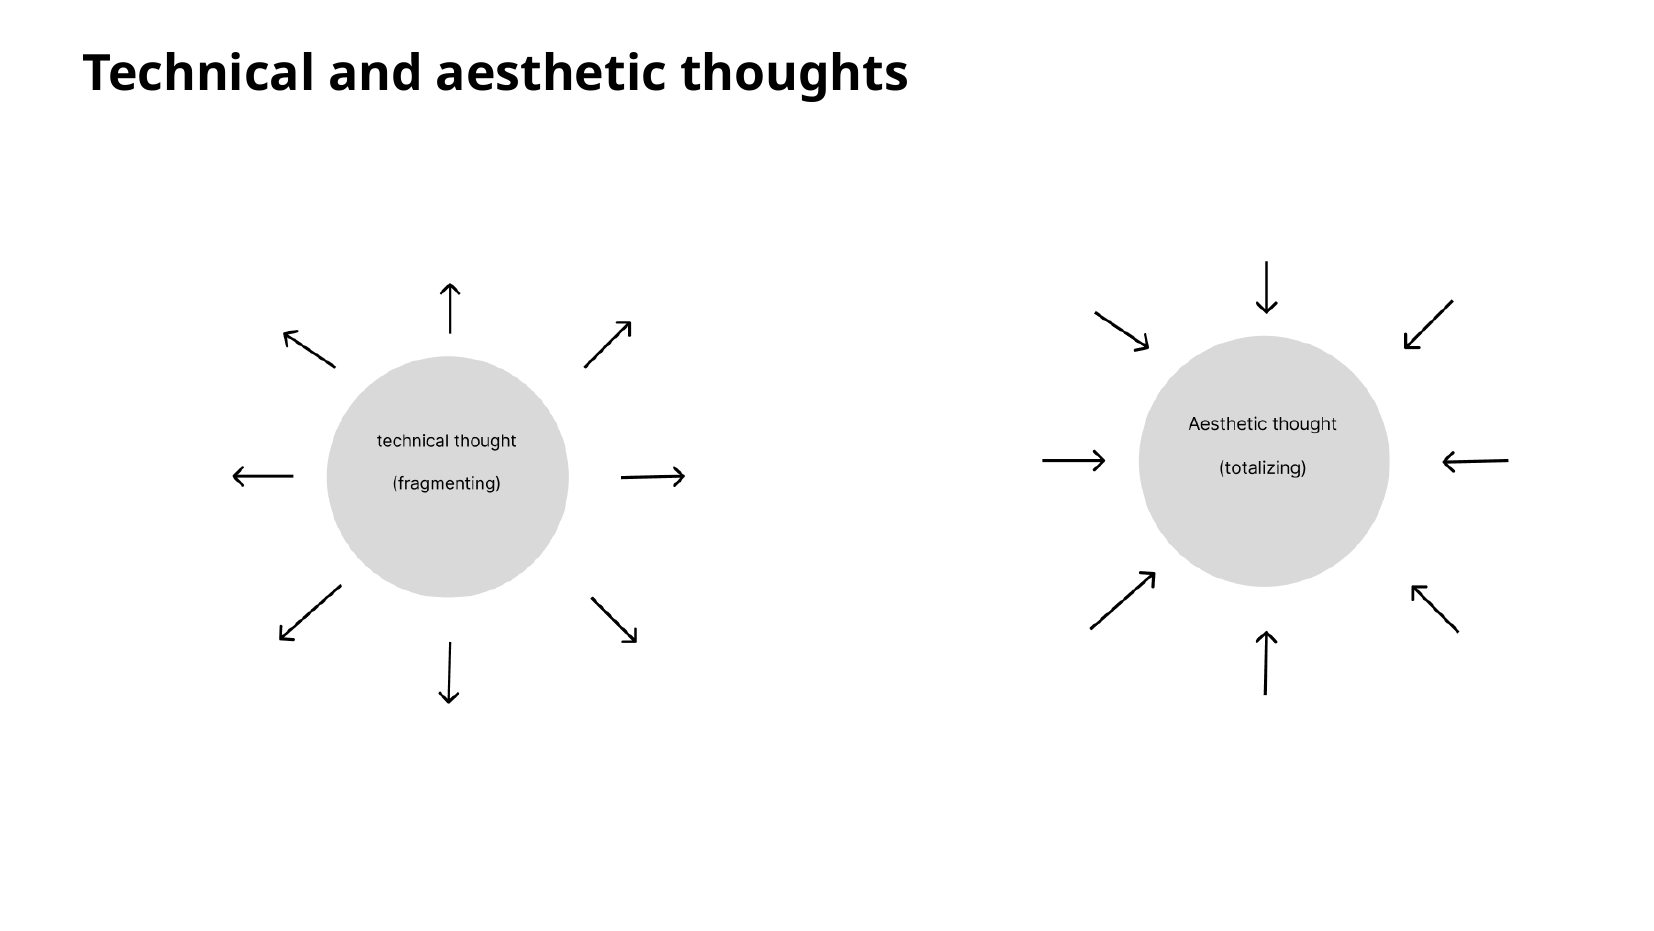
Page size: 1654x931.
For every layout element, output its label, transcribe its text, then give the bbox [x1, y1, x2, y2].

picture [187, 262, 712, 727]
picture [1012, 231, 1556, 713]
title Technical and aesthetic thoughts [82, 37, 1571, 193]
